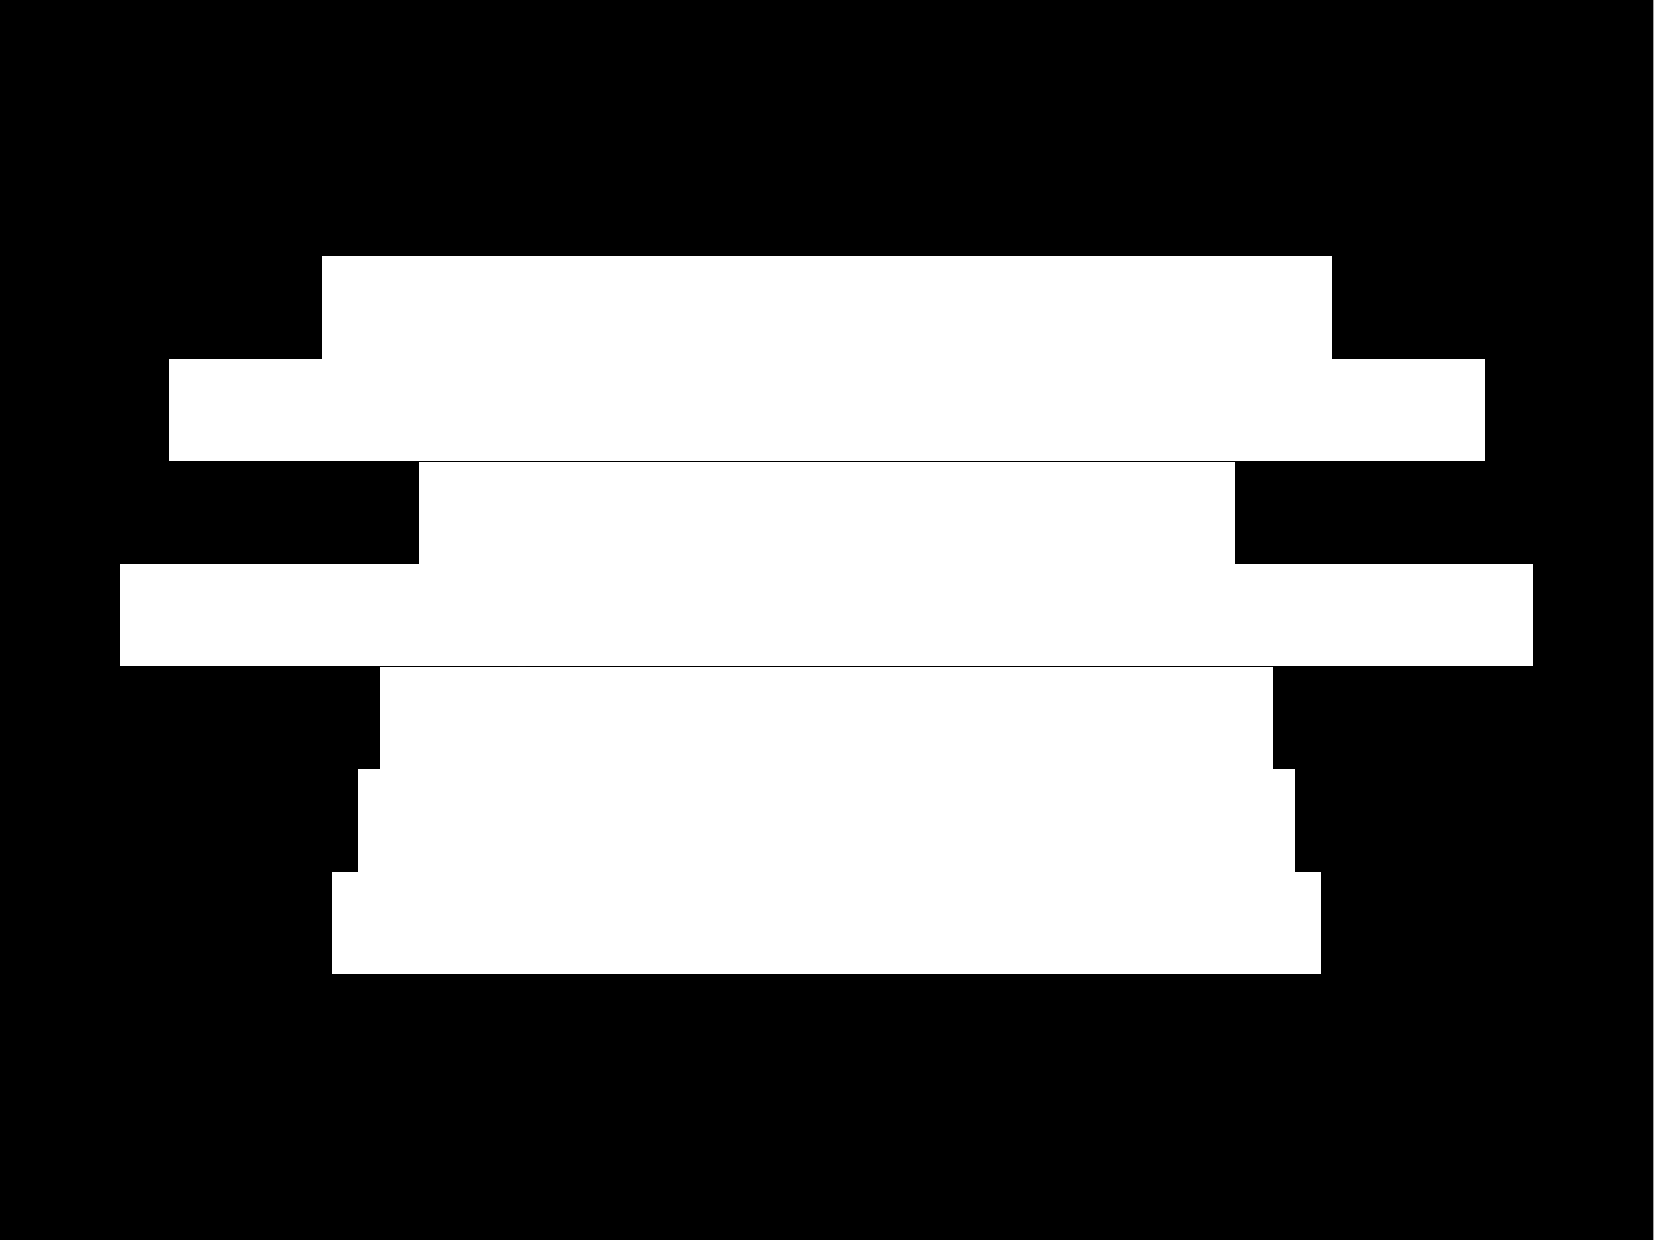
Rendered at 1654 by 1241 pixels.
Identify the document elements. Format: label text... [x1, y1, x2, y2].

subtitle No coral eu quero cantar Declarar que Ele é Santo, Santo Infinitamente adorar Dizendo que Jesus é Santo, Santo A composição do Céu Vai cantar quem for fiel Vou erguer o meu troféu [82, 49, 1571, 1182]
